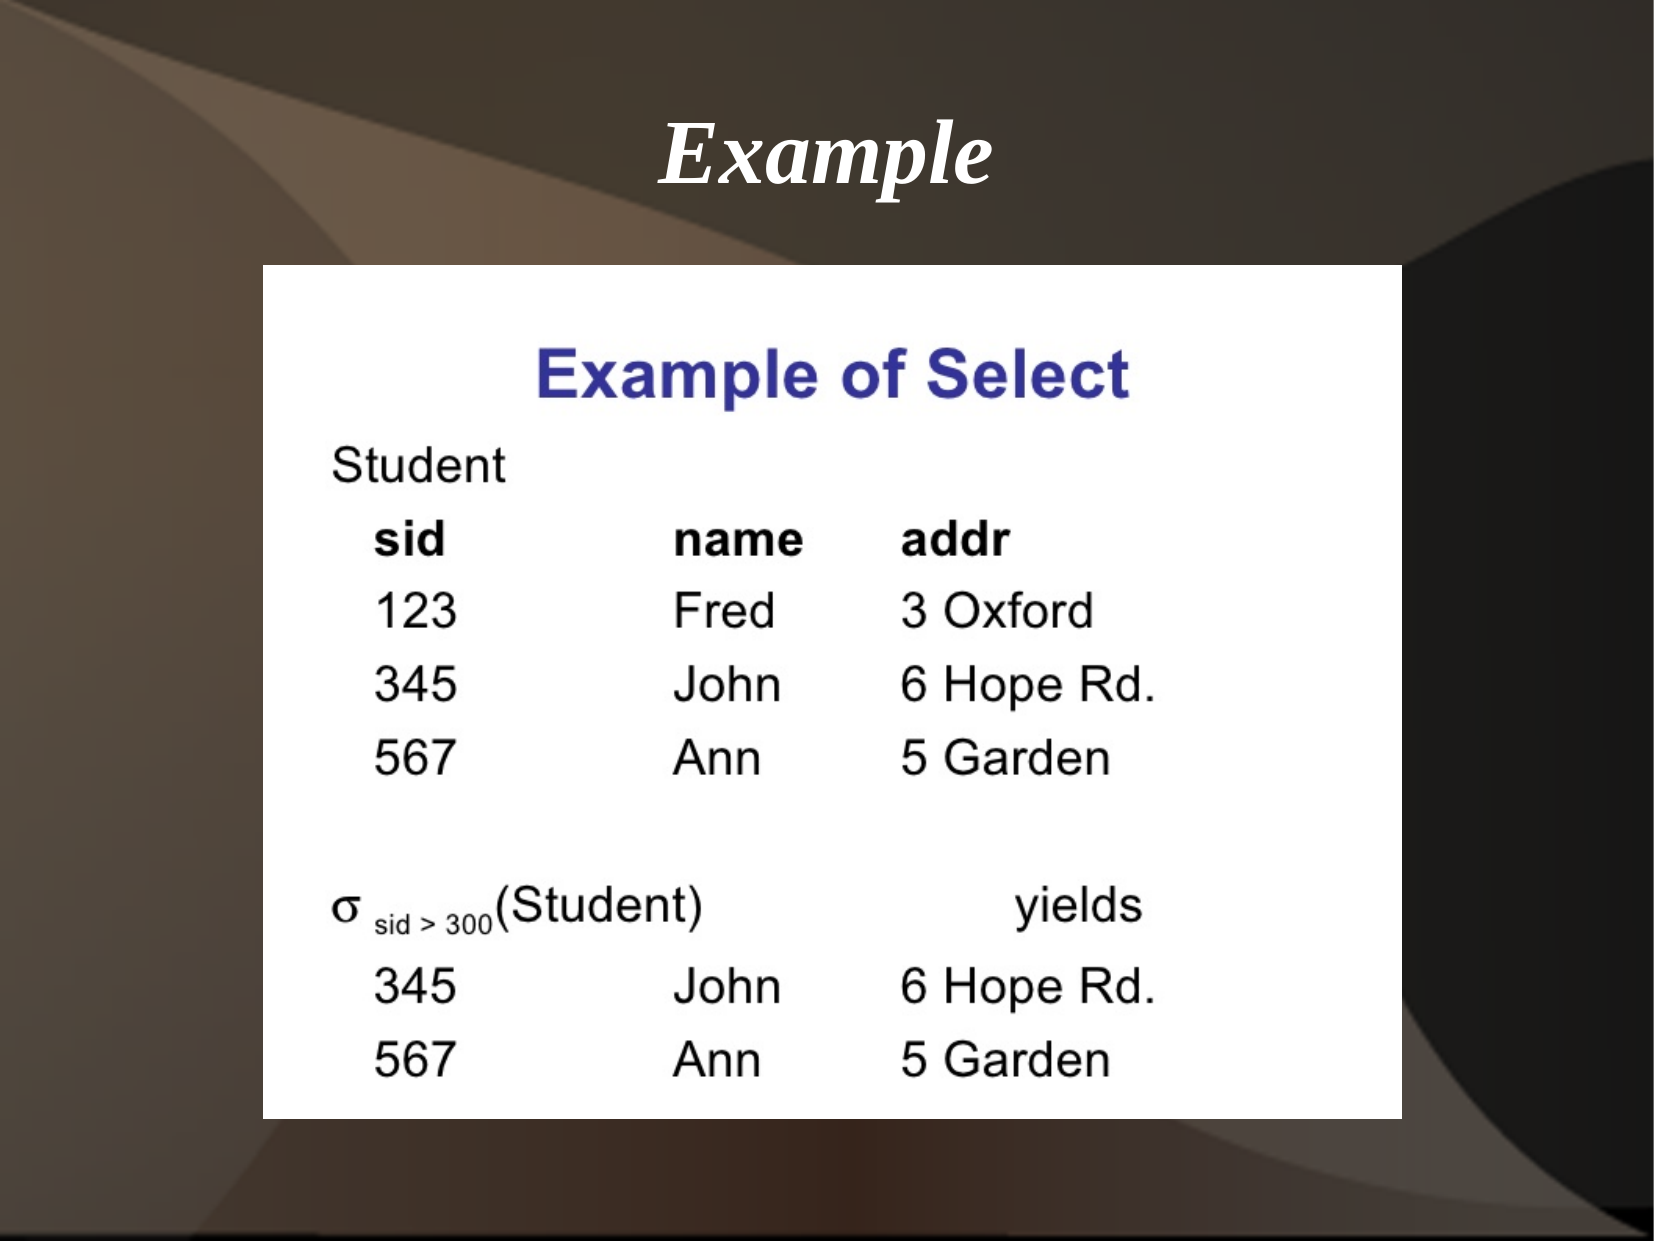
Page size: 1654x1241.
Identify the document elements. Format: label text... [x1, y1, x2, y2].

picture [0, 0, 1654, 1241]
title Example [82, 56, 1571, 250]
